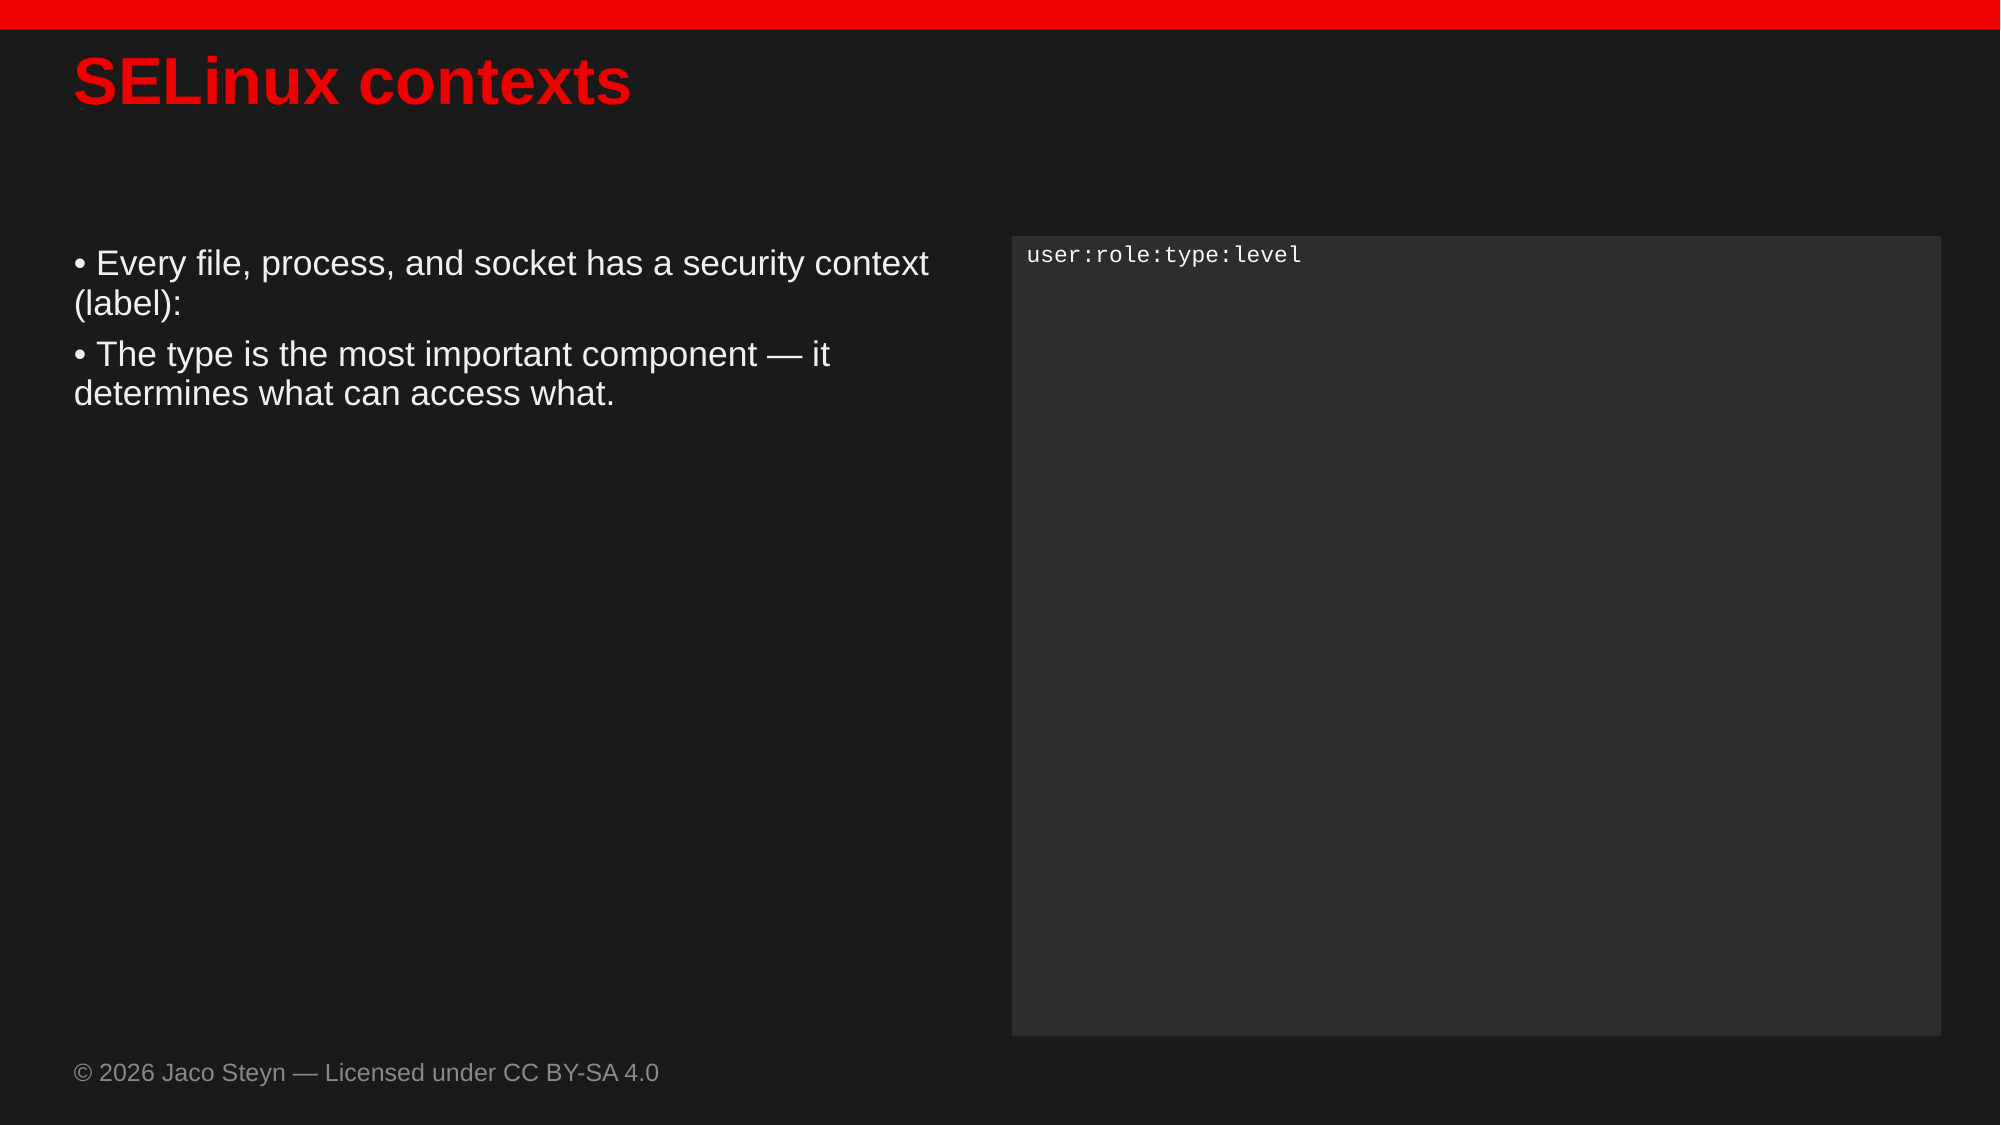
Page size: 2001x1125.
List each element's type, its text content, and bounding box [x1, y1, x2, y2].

text_box user:role:type:level [1011, 236, 1942, 1037]
text_box [0, 0, 2001, 30]
text_box • Every file, process, and socket has a security context (label): • The type is the most important component — it determines what can access what. [59, 236, 989, 1037]
text_box SELinux contexts [59, 36, 1942, 208]
text_box © 2026 Jaco Steyn — Licensed under CC BY-SA 4.0 [59, 1051, 1942, 1093]
